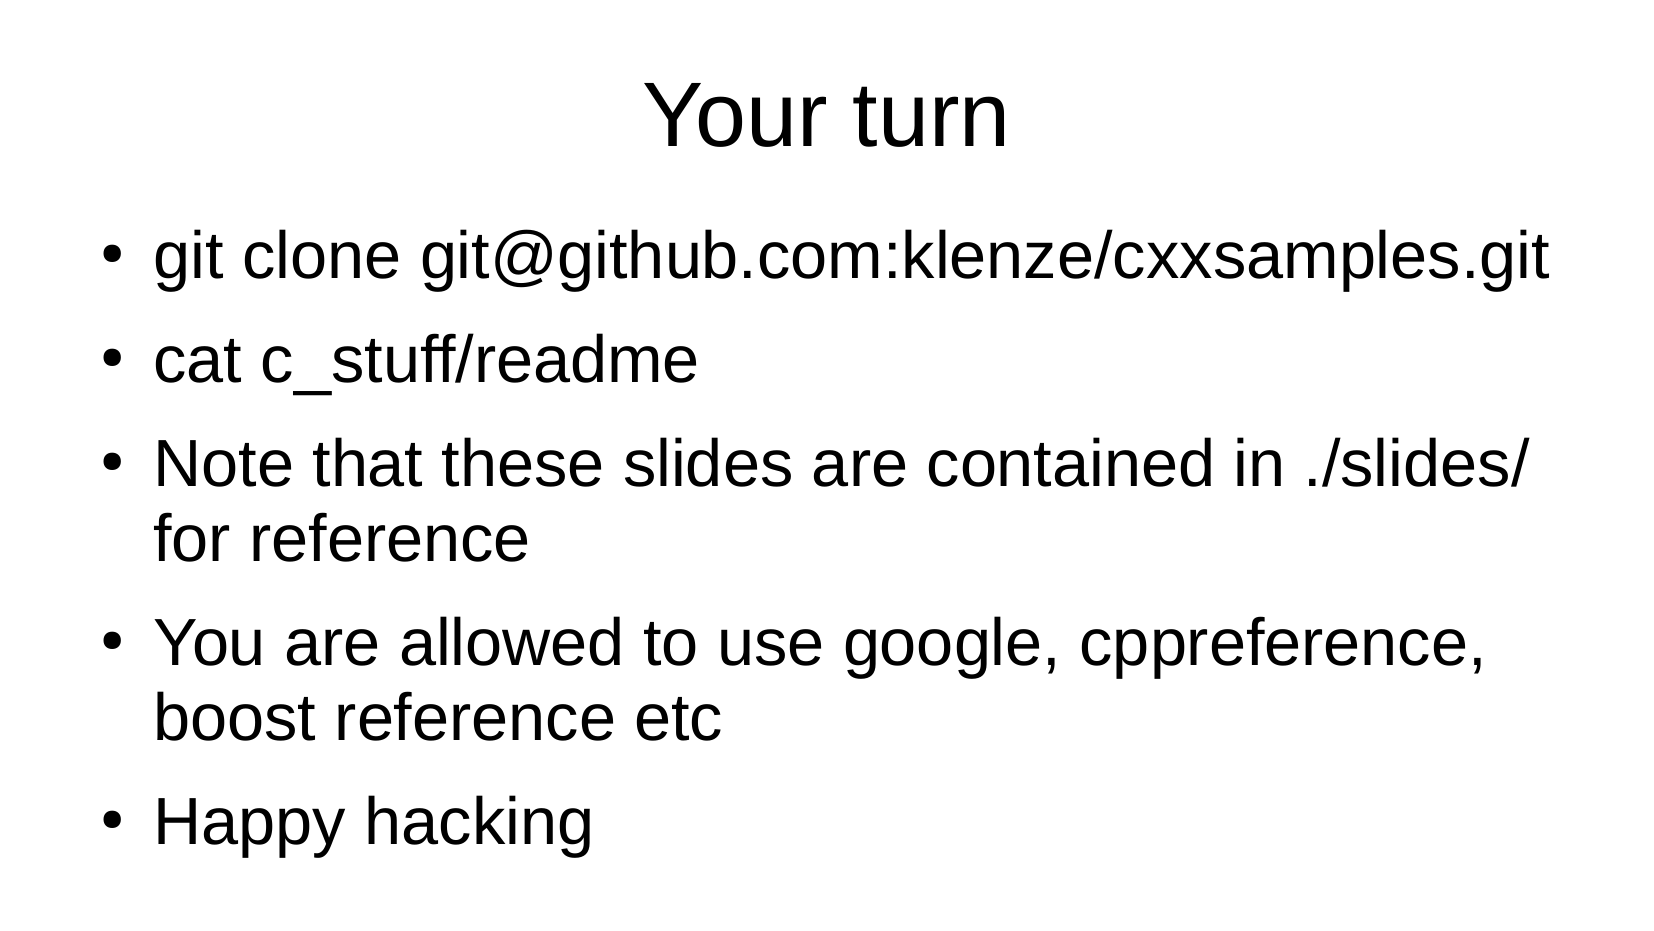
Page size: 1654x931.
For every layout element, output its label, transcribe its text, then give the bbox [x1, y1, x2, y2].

list git clone git@github.com:klenze/cxxsamples.git cat c_stuff/readme Note that these slides are contained in ./slides/ for reference You are allowed to use google, cppreference, boost reference etc Happy hacking [82, 758, 1571, 863]
title Your turn [82, 37, 1571, 193]
text_box [82, 217, 1571, 758]
